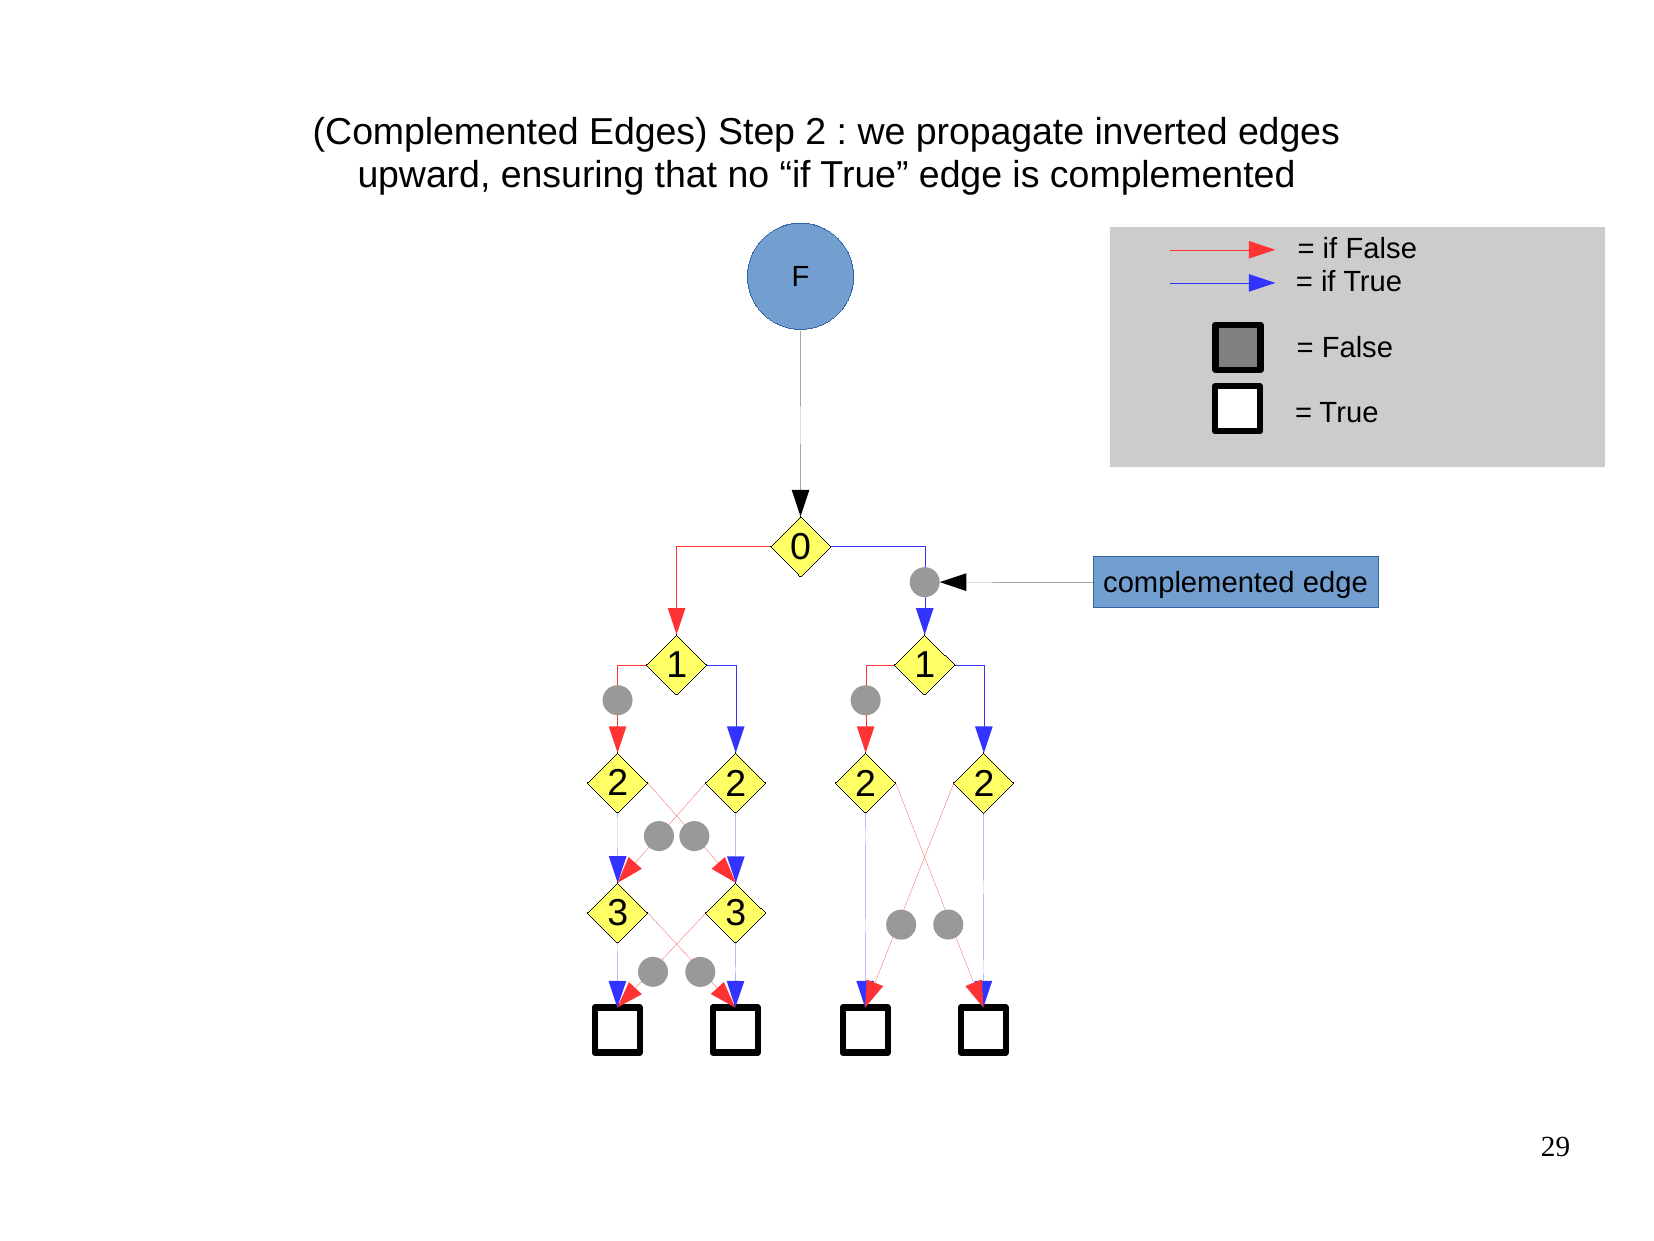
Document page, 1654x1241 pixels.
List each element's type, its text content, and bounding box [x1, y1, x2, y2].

text_box [842, 1007, 888, 1053]
text_box [594, 1007, 640, 1053]
text_box [685, 956, 716, 987]
text_box 2 [954, 752, 1014, 814]
text_box [933, 909, 964, 940]
title (Complemented Edges) Step 2 : we propagate inverted edges upward, ensuring that no “if True” edge is complemented [82, 49, 1571, 257]
text_box 1 [894, 634, 955, 695]
text_box [886, 909, 917, 940]
text_box [850, 685, 881, 716]
text_box 0 [770, 516, 831, 577]
text_box 1 [646, 634, 707, 695]
text_box [643, 821, 674, 852]
text_box [679, 821, 710, 852]
text_box [602, 685, 633, 716]
text_box [637, 956, 669, 987]
text_box [909, 567, 940, 598]
text_box [1215, 324, 1261, 370]
text_box 3 [587, 882, 648, 943]
text_box = if False = if True = False = True [1109, 227, 1605, 468]
text_box [960, 1007, 1006, 1053]
text_box 2 [835, 752, 896, 813]
text_box [1215, 386, 1261, 432]
text_box 3 [705, 882, 766, 943]
text_box [712, 1007, 758, 1053]
text_box 2 [587, 752, 648, 813]
text_box F [747, 223, 854, 330]
text_box 2 [705, 752, 766, 813]
text_box complemented edge [1093, 556, 1379, 608]
